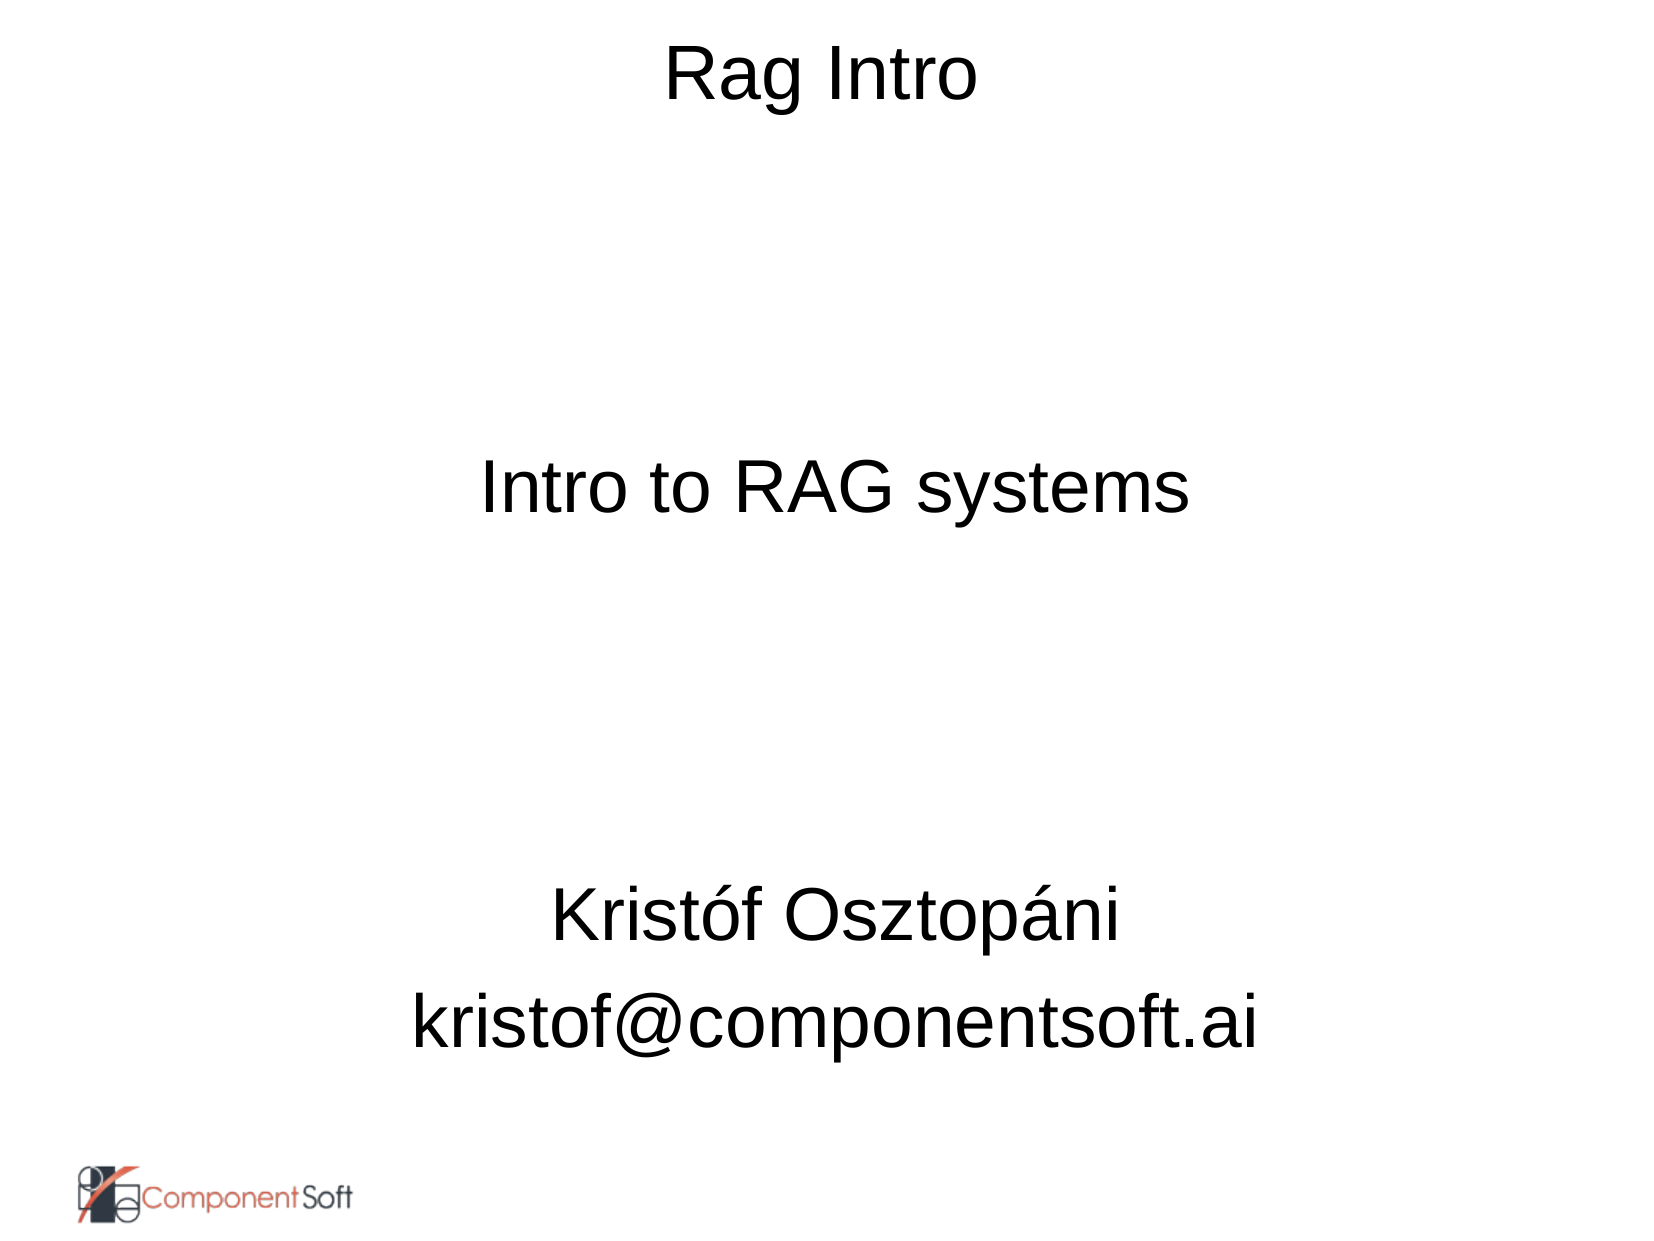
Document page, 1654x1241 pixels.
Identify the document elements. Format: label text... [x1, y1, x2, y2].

title Rag Intro [77, 21, 1566, 116]
list Intro to RAG systems Kristóf Osztopáni kristof@componentsoft.ai [77, 437, 1594, 1138]
picture [75, 1162, 357, 1227]
